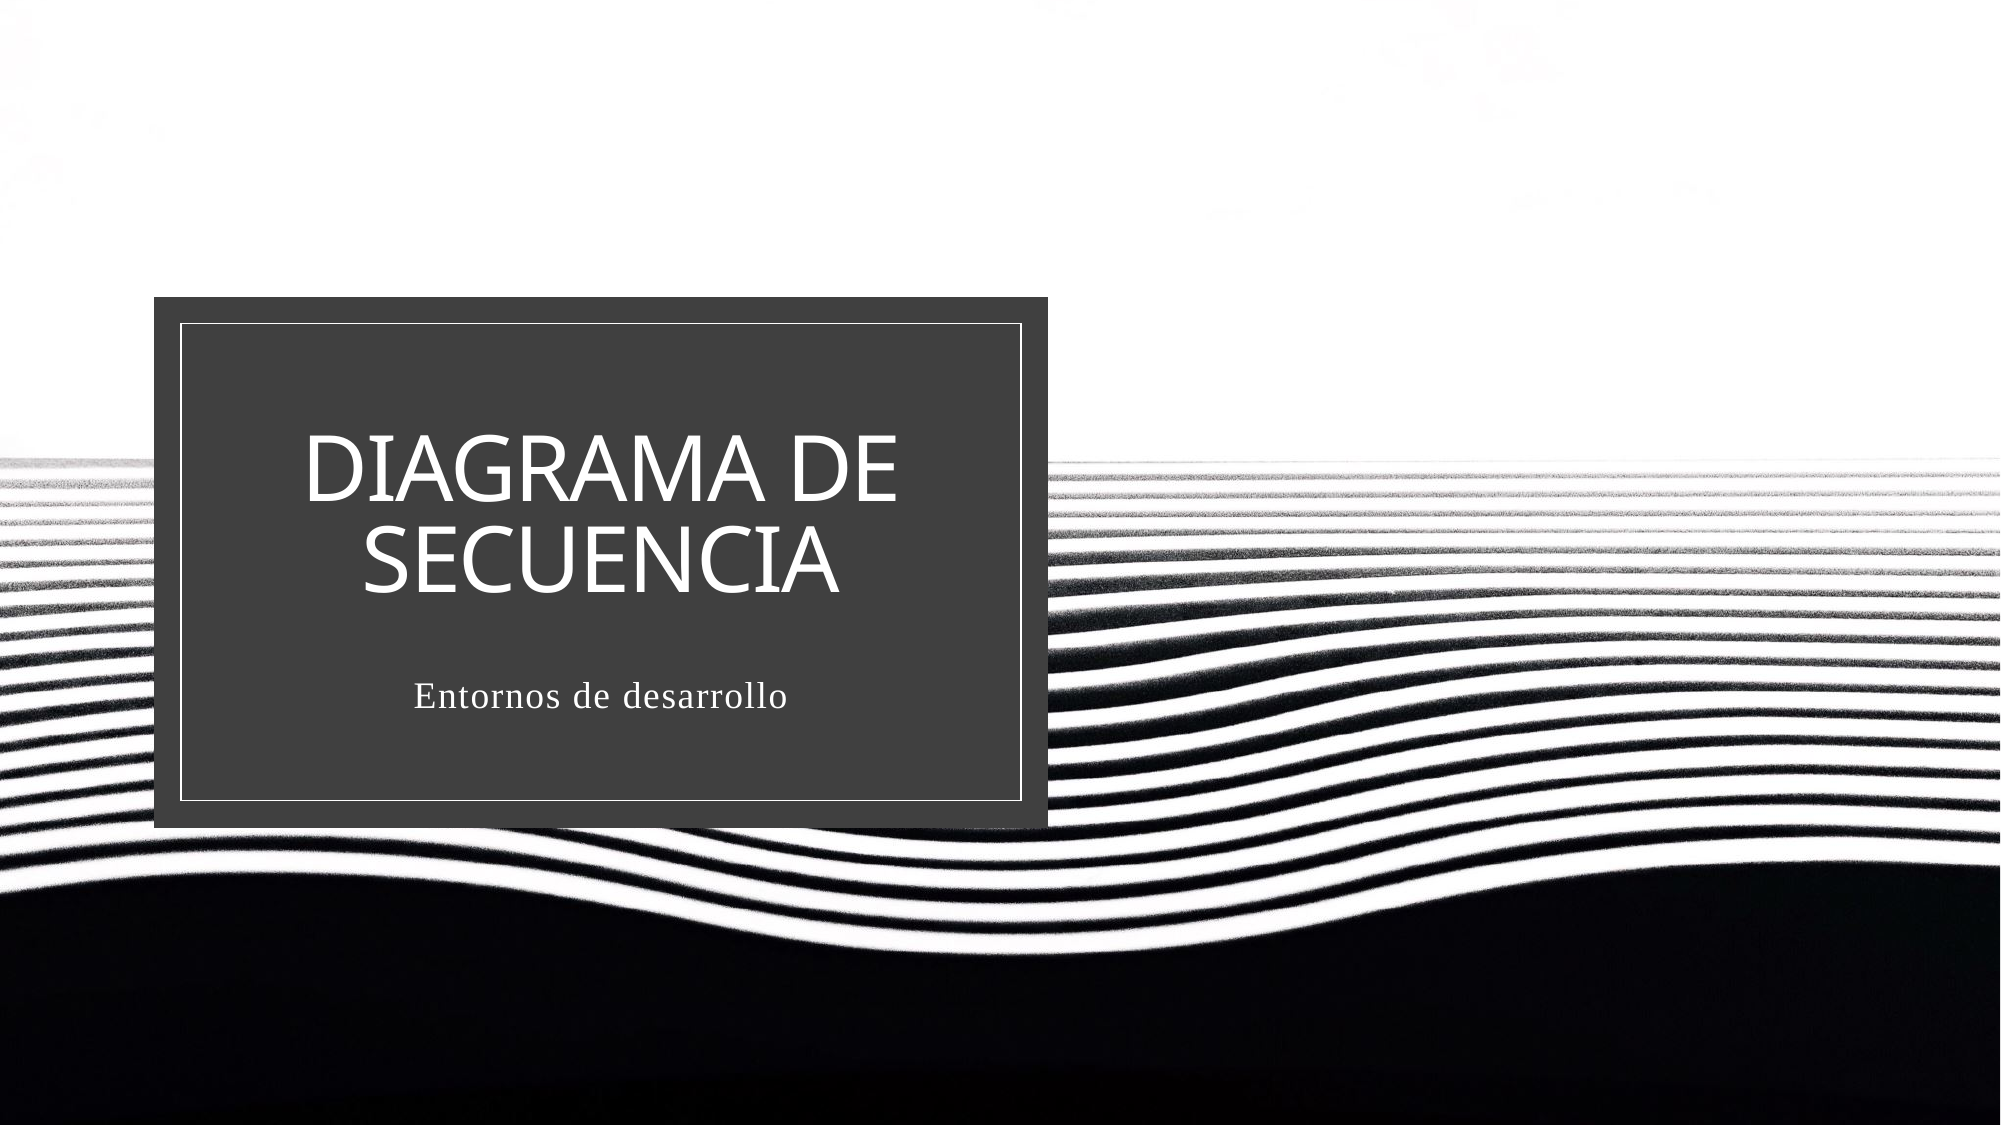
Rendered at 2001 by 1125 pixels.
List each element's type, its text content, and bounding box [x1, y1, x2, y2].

picture [0, 0, 2001, 1125]
subtitle Entornos de desarrollo [209, 654, 993, 747]
title Diagrama de secuencia [209, 385, 993, 654]
text_box [154, 297, 1048, 828]
